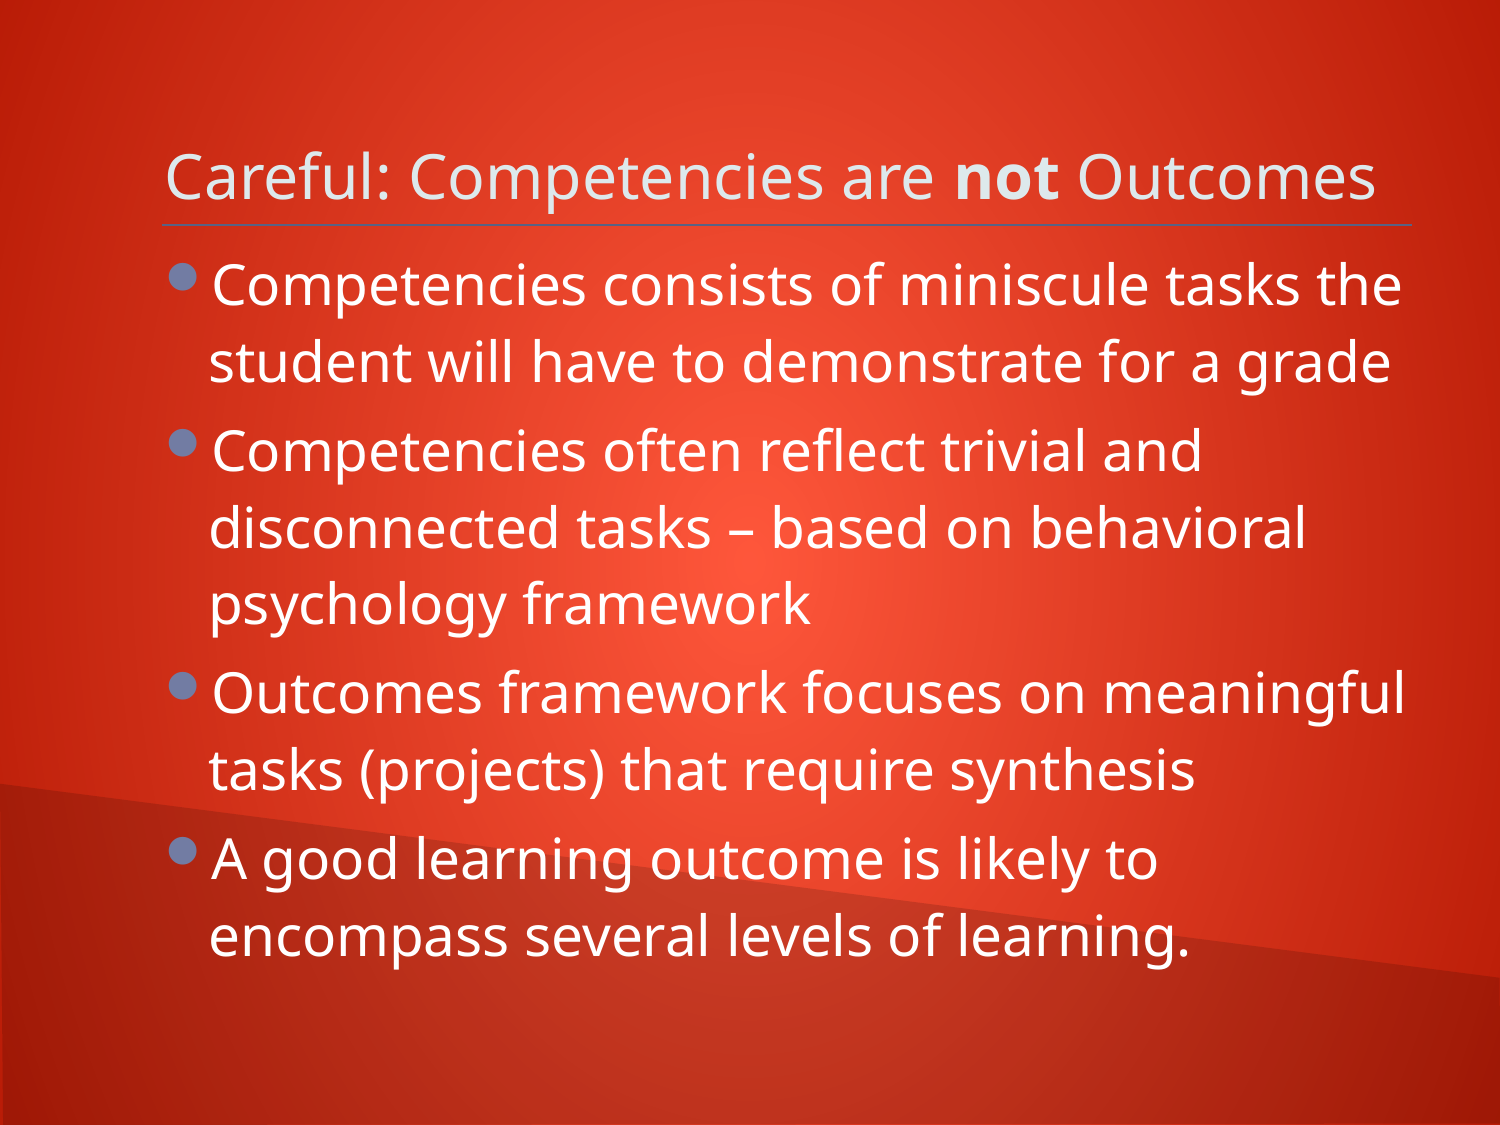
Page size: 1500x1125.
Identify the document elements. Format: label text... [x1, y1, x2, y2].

title Careful: Competencies are not Outcomes [150, 45, 1425, 233]
list Competencies consists of miniscule tasks the student will have to demonstrate for a grade Competencies often reflect trivial and disconnected tasks – based on behavioral psychology framework Outcomes framework focuses on meaningful tasks (projects) that require synthesis A good learning outcome is likely to encompass several levels of learning. [150, 237, 1425, 988]
